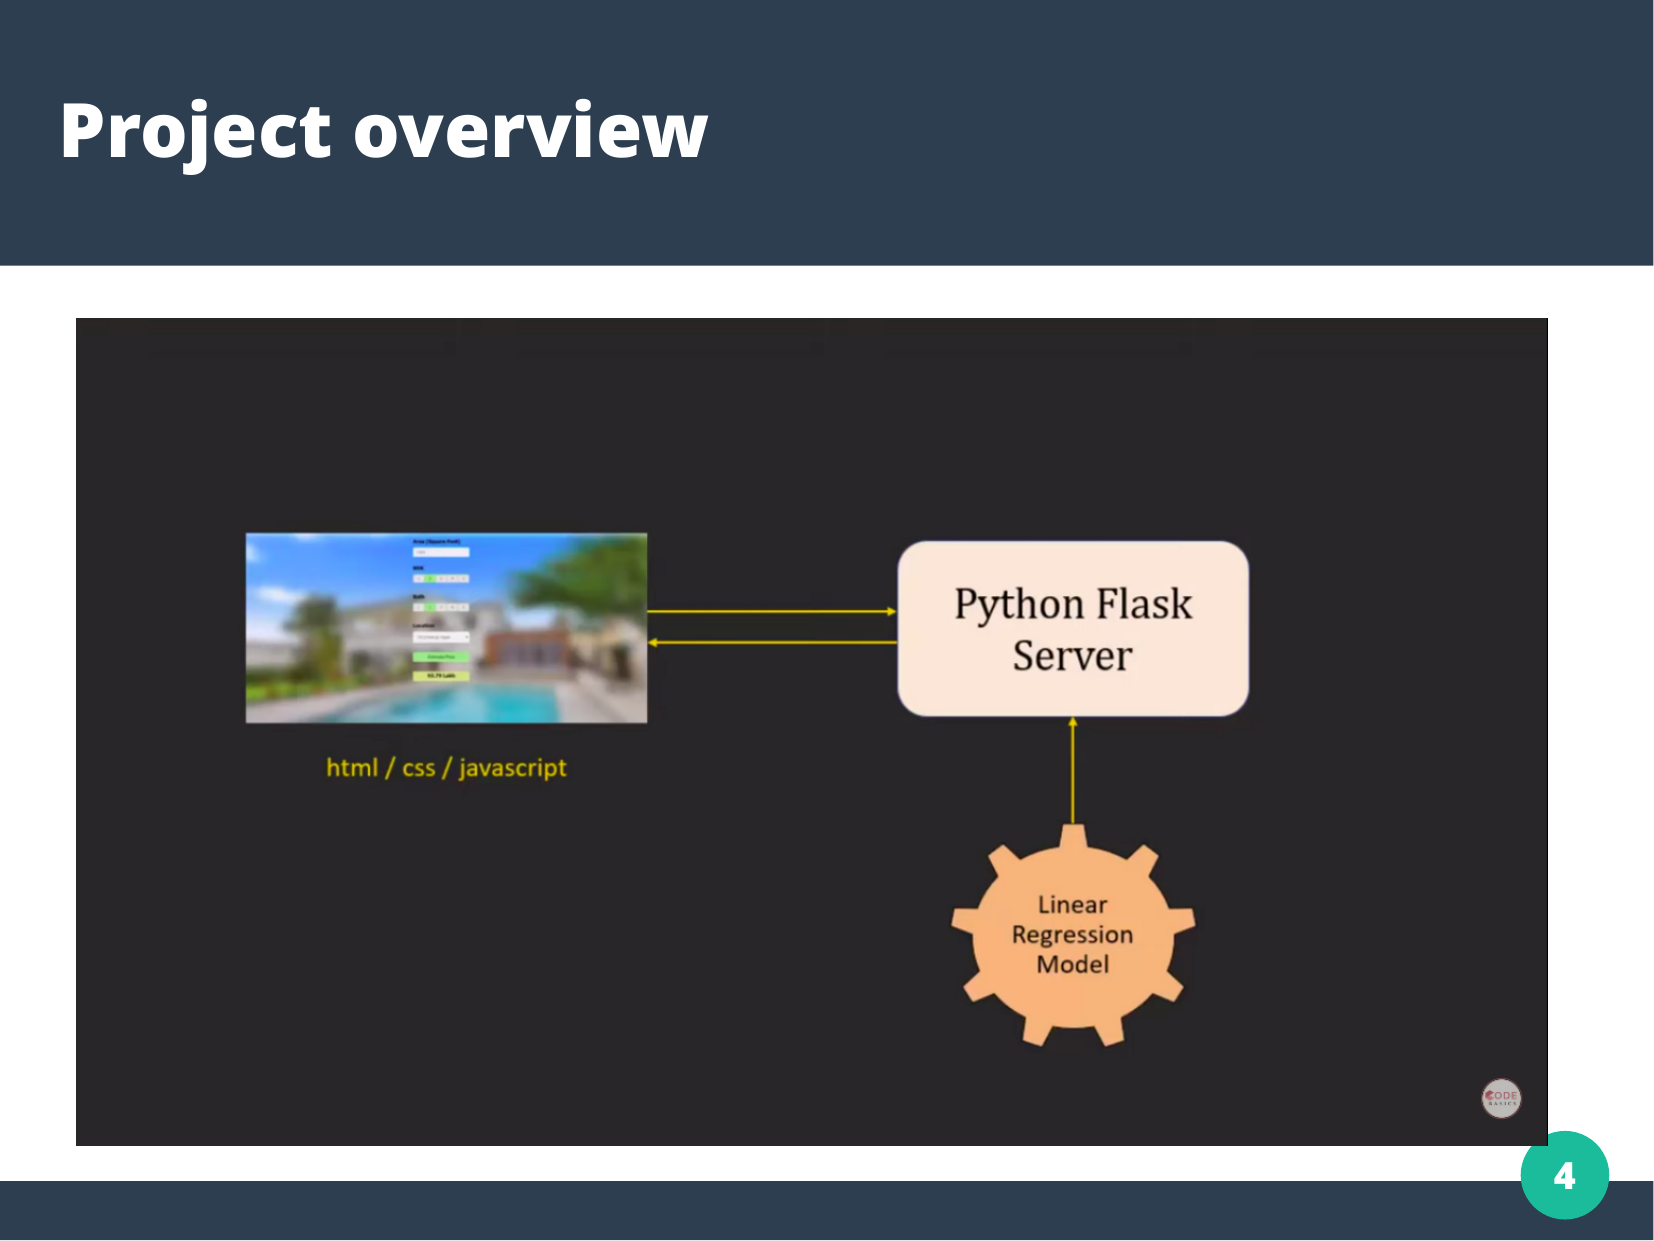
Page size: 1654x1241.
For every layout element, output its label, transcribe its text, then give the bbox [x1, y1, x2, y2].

title Project overview [59, 49, 1595, 207]
picture [76, 318, 1548, 1146]
